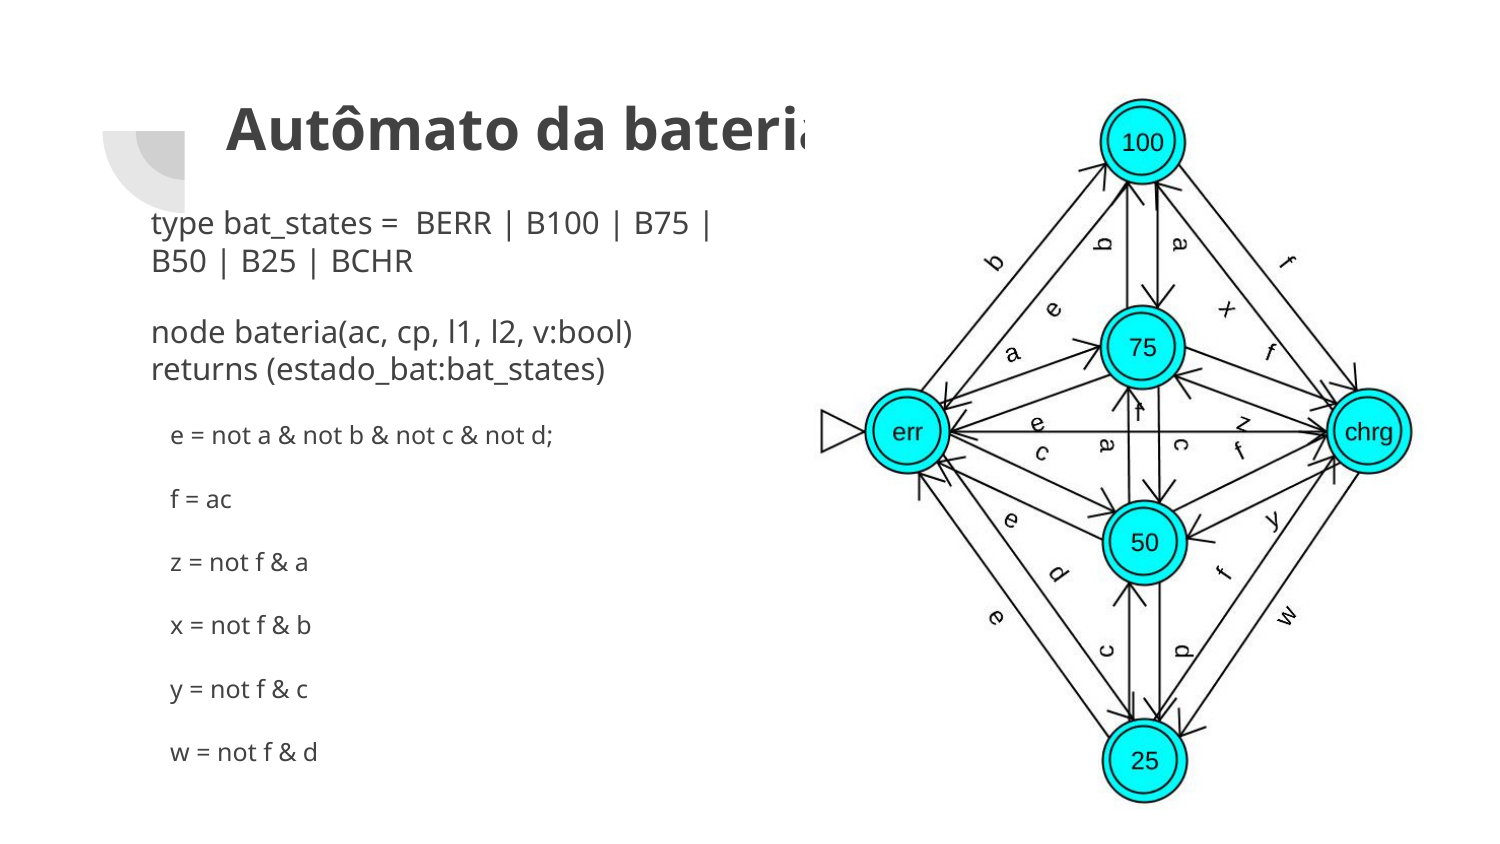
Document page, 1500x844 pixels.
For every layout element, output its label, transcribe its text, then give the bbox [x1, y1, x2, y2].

list type bat_states = BERR | B100 | B75 | B50 | B25 | BCHR node bateria(ac, cp, l1, l2, v:bool) returns (estado_bat:bat_states) e = not a & not b & not c & not d; f = ac z = not f & a x = not f & b y = not f & c w = not f & d [135, 188, 758, 827]
picture [805, 87, 1427, 816]
title Autômato da bateria [211, 77, 1366, 242]
